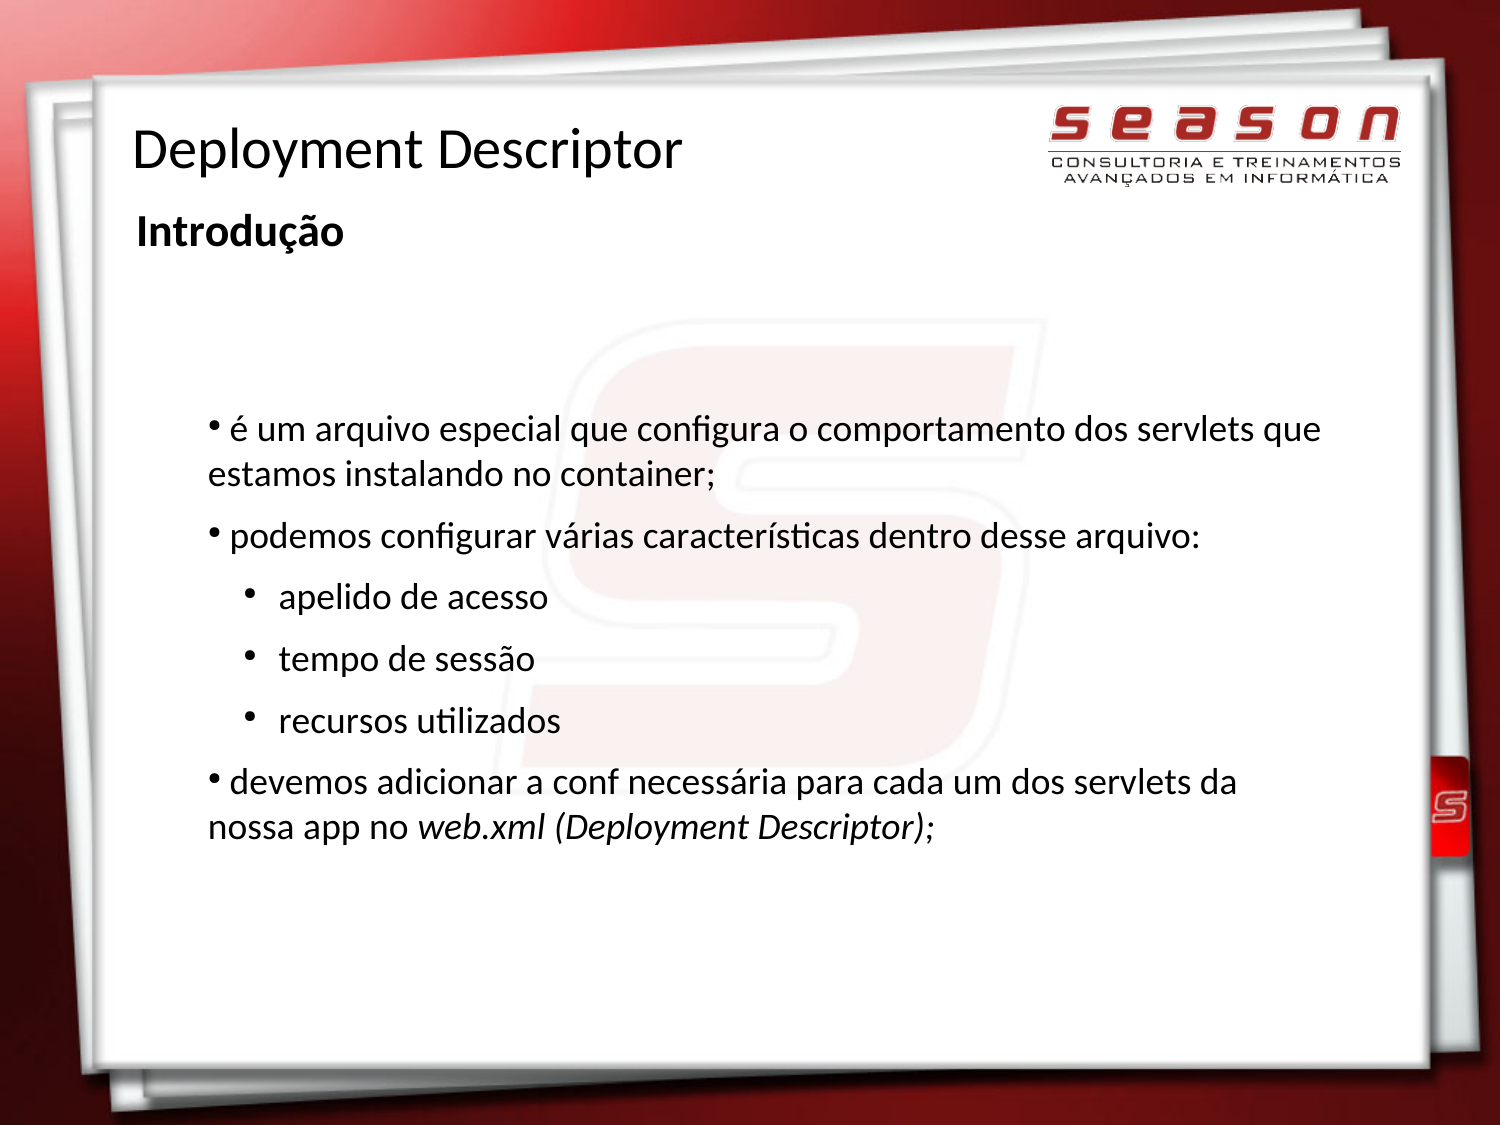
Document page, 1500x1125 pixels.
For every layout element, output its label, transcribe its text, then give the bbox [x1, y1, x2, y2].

title Deployment Descriptor [118, 33, 1394, 257]
text_box é um arquivo especial que configura o comportamento dos servlets que estamos instalando no container; podemos configurar várias características dentro desse arquivo: apelido de acesso tempo de sessão recursos utilizados devemos adicionar a conf necessária para cada um dos servlets da nossa app no web.xml (Deployment Descriptor); [207, 357, 1328, 894]
text_box Introdução [119, 200, 1240, 256]
picture [0, 0, 1500, 1125]
